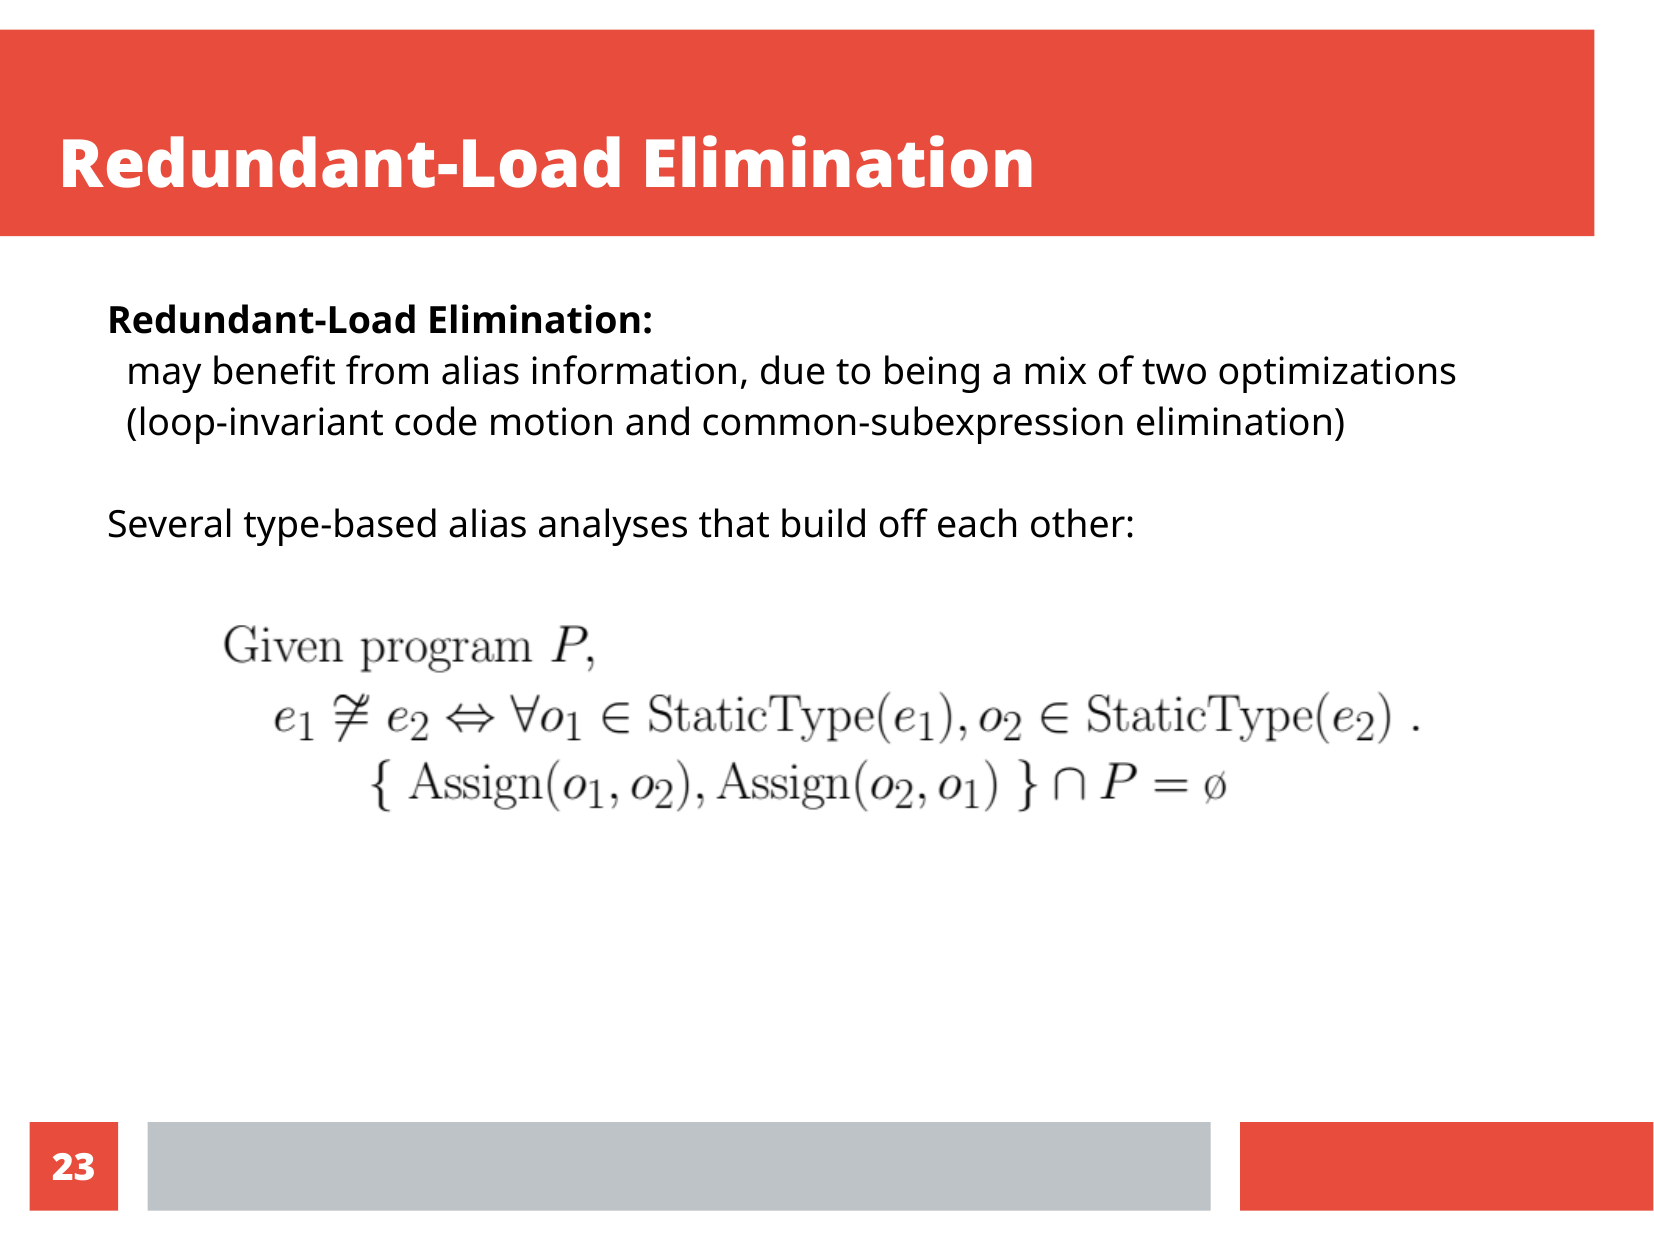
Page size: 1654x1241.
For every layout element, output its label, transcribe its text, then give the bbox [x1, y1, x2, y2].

picture [215, 613, 1431, 824]
text_box Redundant-Load Elimination: may benefit from alias information, due to being a mix of two optimizations (loop-invariant code motion and common-subexpression elimination) Several type-based alias analyses that build off each other: [92, 285, 1572, 1041]
title Redundant-Load Elimination [59, 59, 1595, 207]
